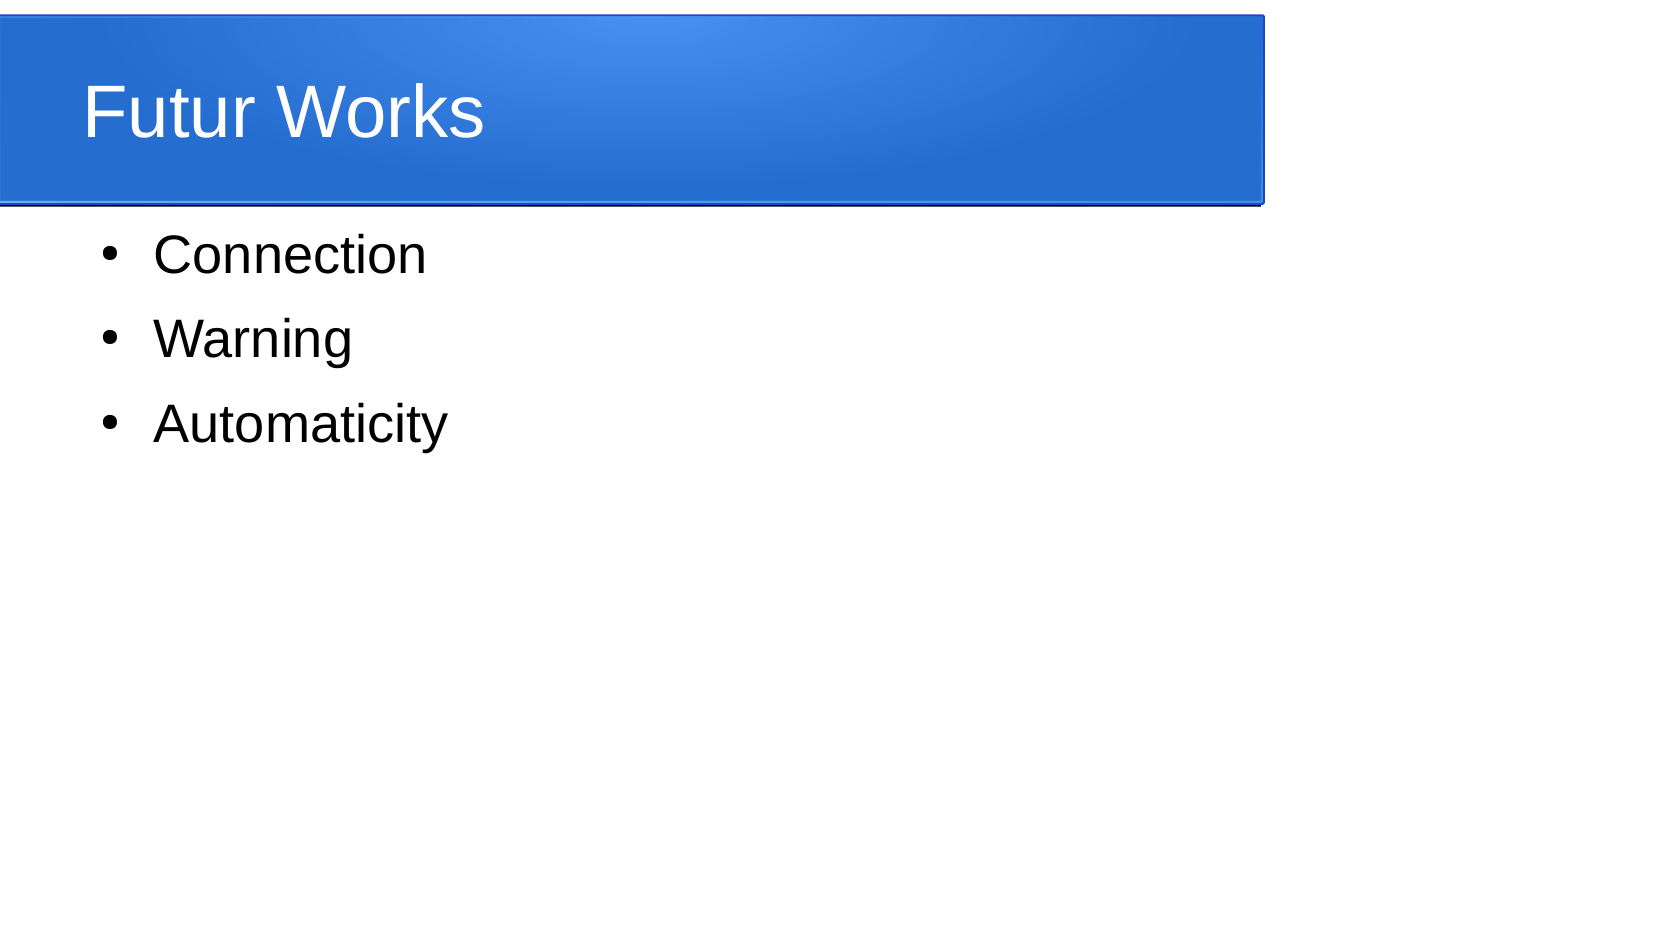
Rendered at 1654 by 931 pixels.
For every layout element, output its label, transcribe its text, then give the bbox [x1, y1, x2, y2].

list Connection Warning Automaticity [82, 224, 1571, 764]
title Futur Works [82, 35, 1235, 189]
